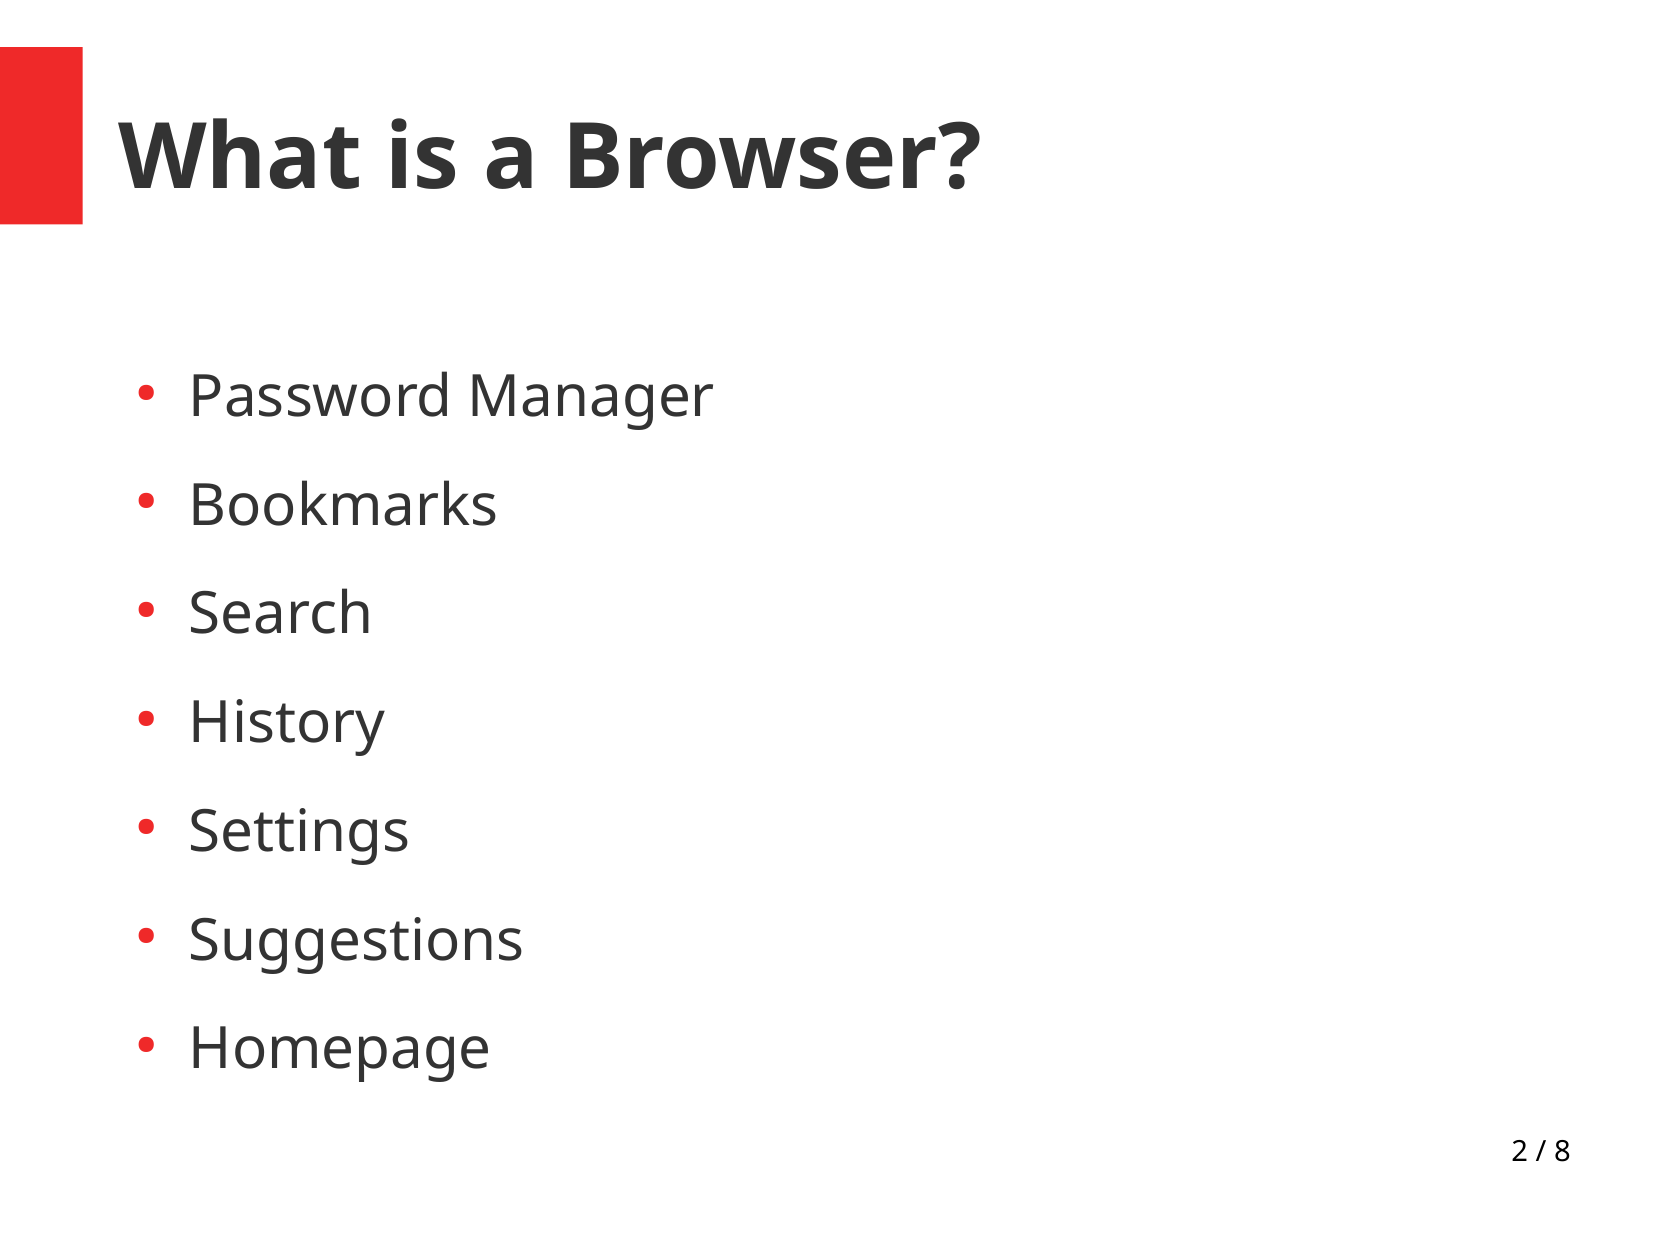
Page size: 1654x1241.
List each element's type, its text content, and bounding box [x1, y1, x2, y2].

title What is a Browser? [118, 49, 1571, 257]
list Password Manager Bookmarks Search History Settings Suggestions Homepage [118, 354, 1536, 1074]
